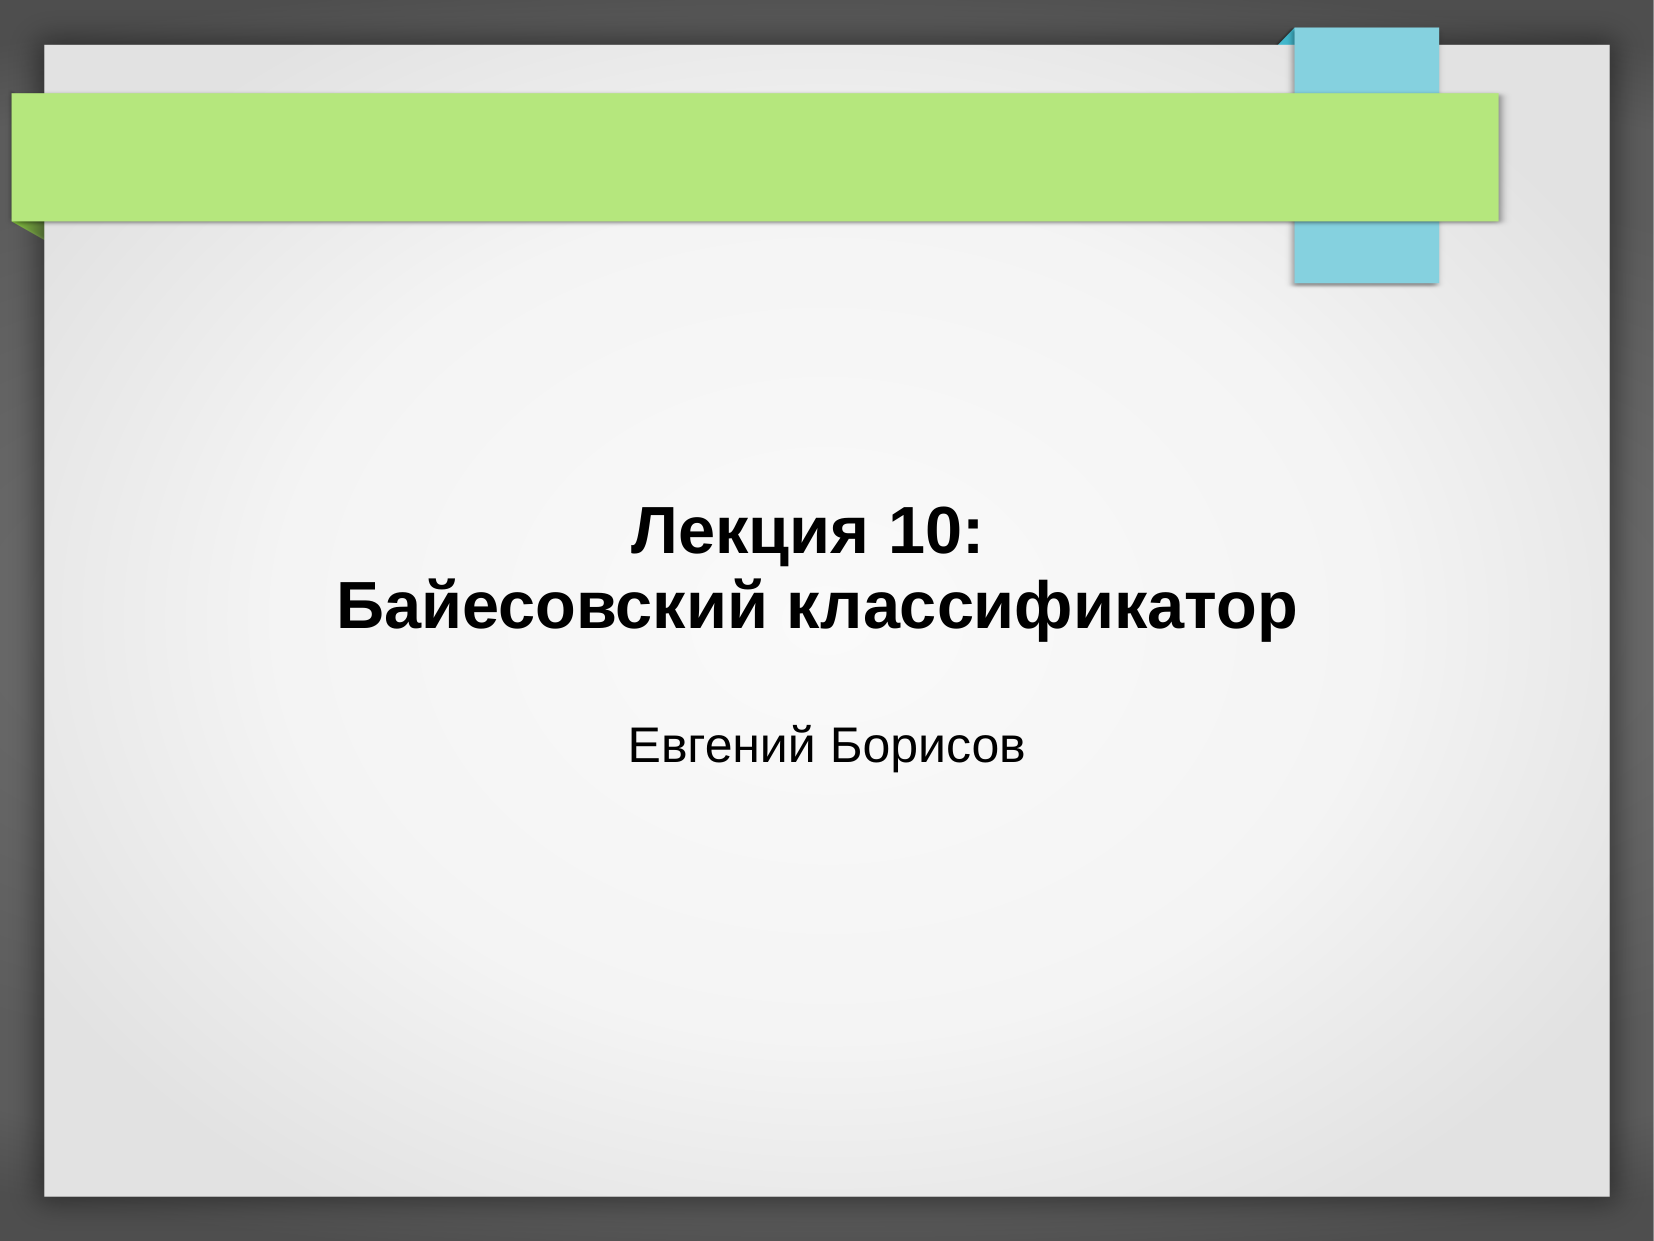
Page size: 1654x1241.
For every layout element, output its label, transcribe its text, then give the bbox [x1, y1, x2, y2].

picture [0, 0, 1654, 1241]
subtitle Лекция 10: Байесовский классификатор Евгений Борисов [82, 290, 1571, 1010]
